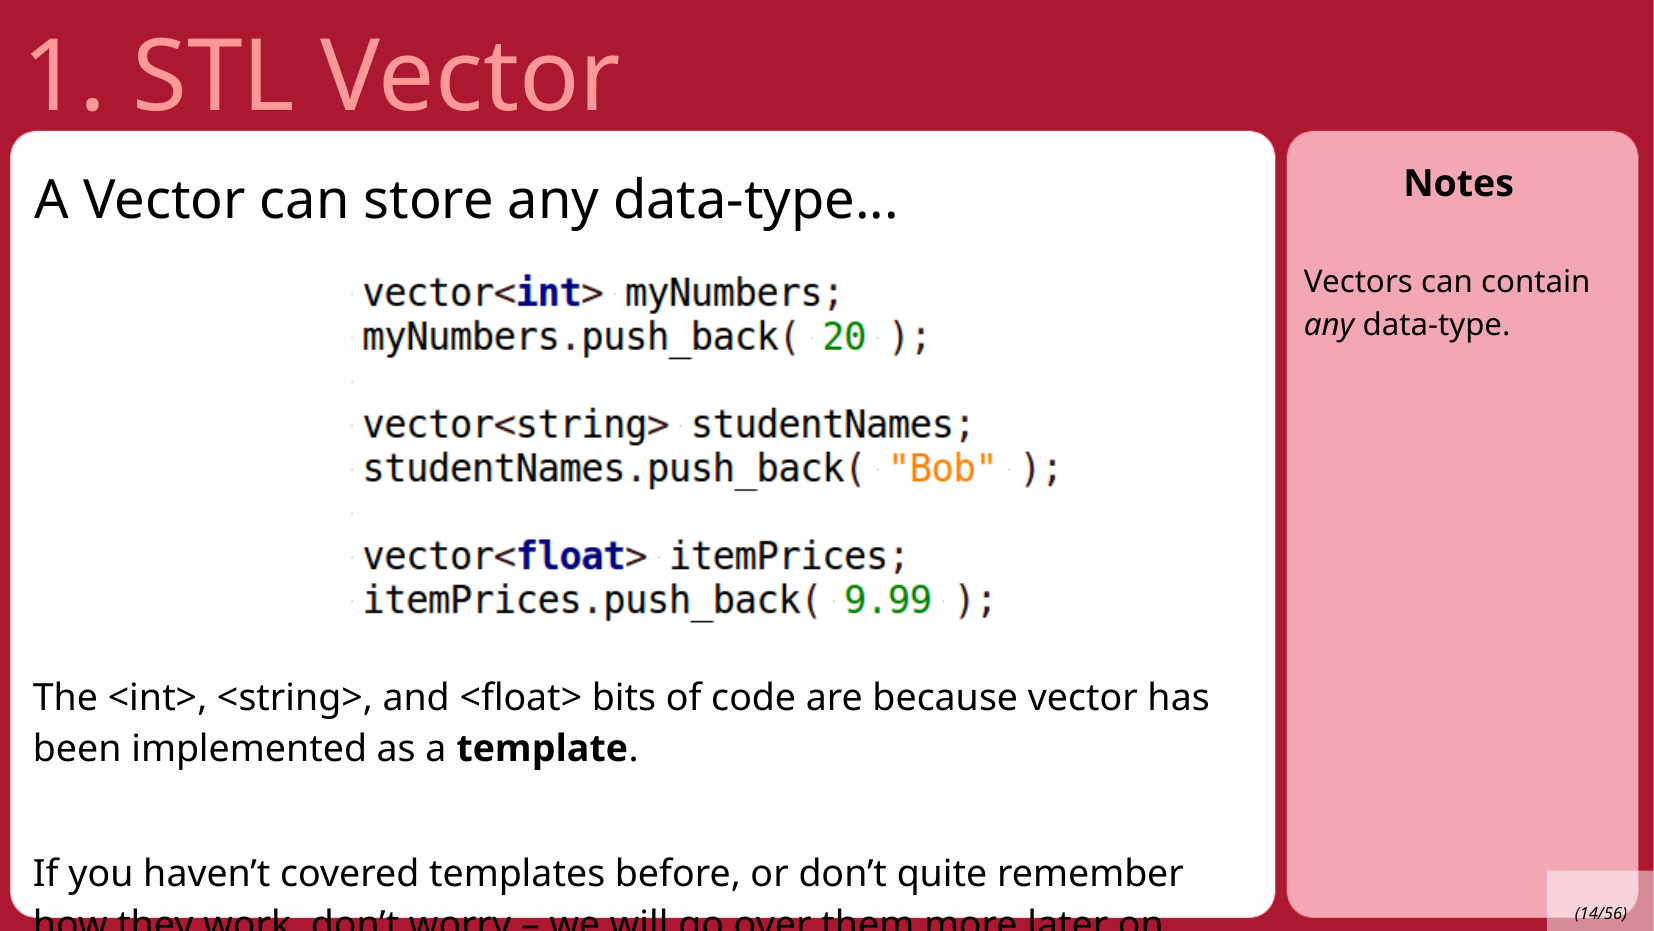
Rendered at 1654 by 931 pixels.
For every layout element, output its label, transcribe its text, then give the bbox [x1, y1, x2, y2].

picture [1077, 919, 1087, 925]
picture [621, 921, 627, 931]
picture [930, 919, 940, 931]
picture [864, 919, 874, 925]
picture [963, 919, 975, 931]
text_box (<number>/56) [1546, 877, 1654, 931]
picture [362, 919, 373, 931]
picture [1042, 927, 1052, 931]
picture [136, 919, 147, 931]
picture [561, 921, 567, 931]
picture [840, 919, 851, 931]
picture [706, 919, 718, 931]
text_box A Vector can store any data-type... [34, 160, 1248, 227]
picture [1146, 919, 1157, 931]
title 1. STL Vector [22, 7, 1511, 136]
text_box The <int>, <string>, and <float> bits of code are because vector has been implemented as a template. If you haven’t covered templates before, or don’t quite remember how they work, don’t worry – we will go over them more later on. [32, 670, 1246, 900]
picture [898, 919, 908, 931]
picture [943, 919, 953, 931]
picture [90, 921, 96, 931]
picture [584, 919, 594, 925]
picture [1002, 919, 1012, 925]
picture [0, 0, 1654, 931]
picture [38, 919, 49, 931]
picture [159, 919, 169, 925]
picture [1122, 919, 1134, 931]
text_box Notes Vectors can contain any data-type. [1289, 149, 1629, 319]
picture [237, 919, 249, 931]
picture [738, 919, 750, 931]
picture [61, 919, 73, 931]
picture [780, 919, 790, 925]
picture [215, 921, 221, 931]
picture [443, 919, 455, 931]
picture [885, 919, 895, 931]
picture [683, 919, 695, 931]
picture [338, 919, 350, 931]
picture [420, 921, 426, 931]
picture [315, 919, 327, 931]
